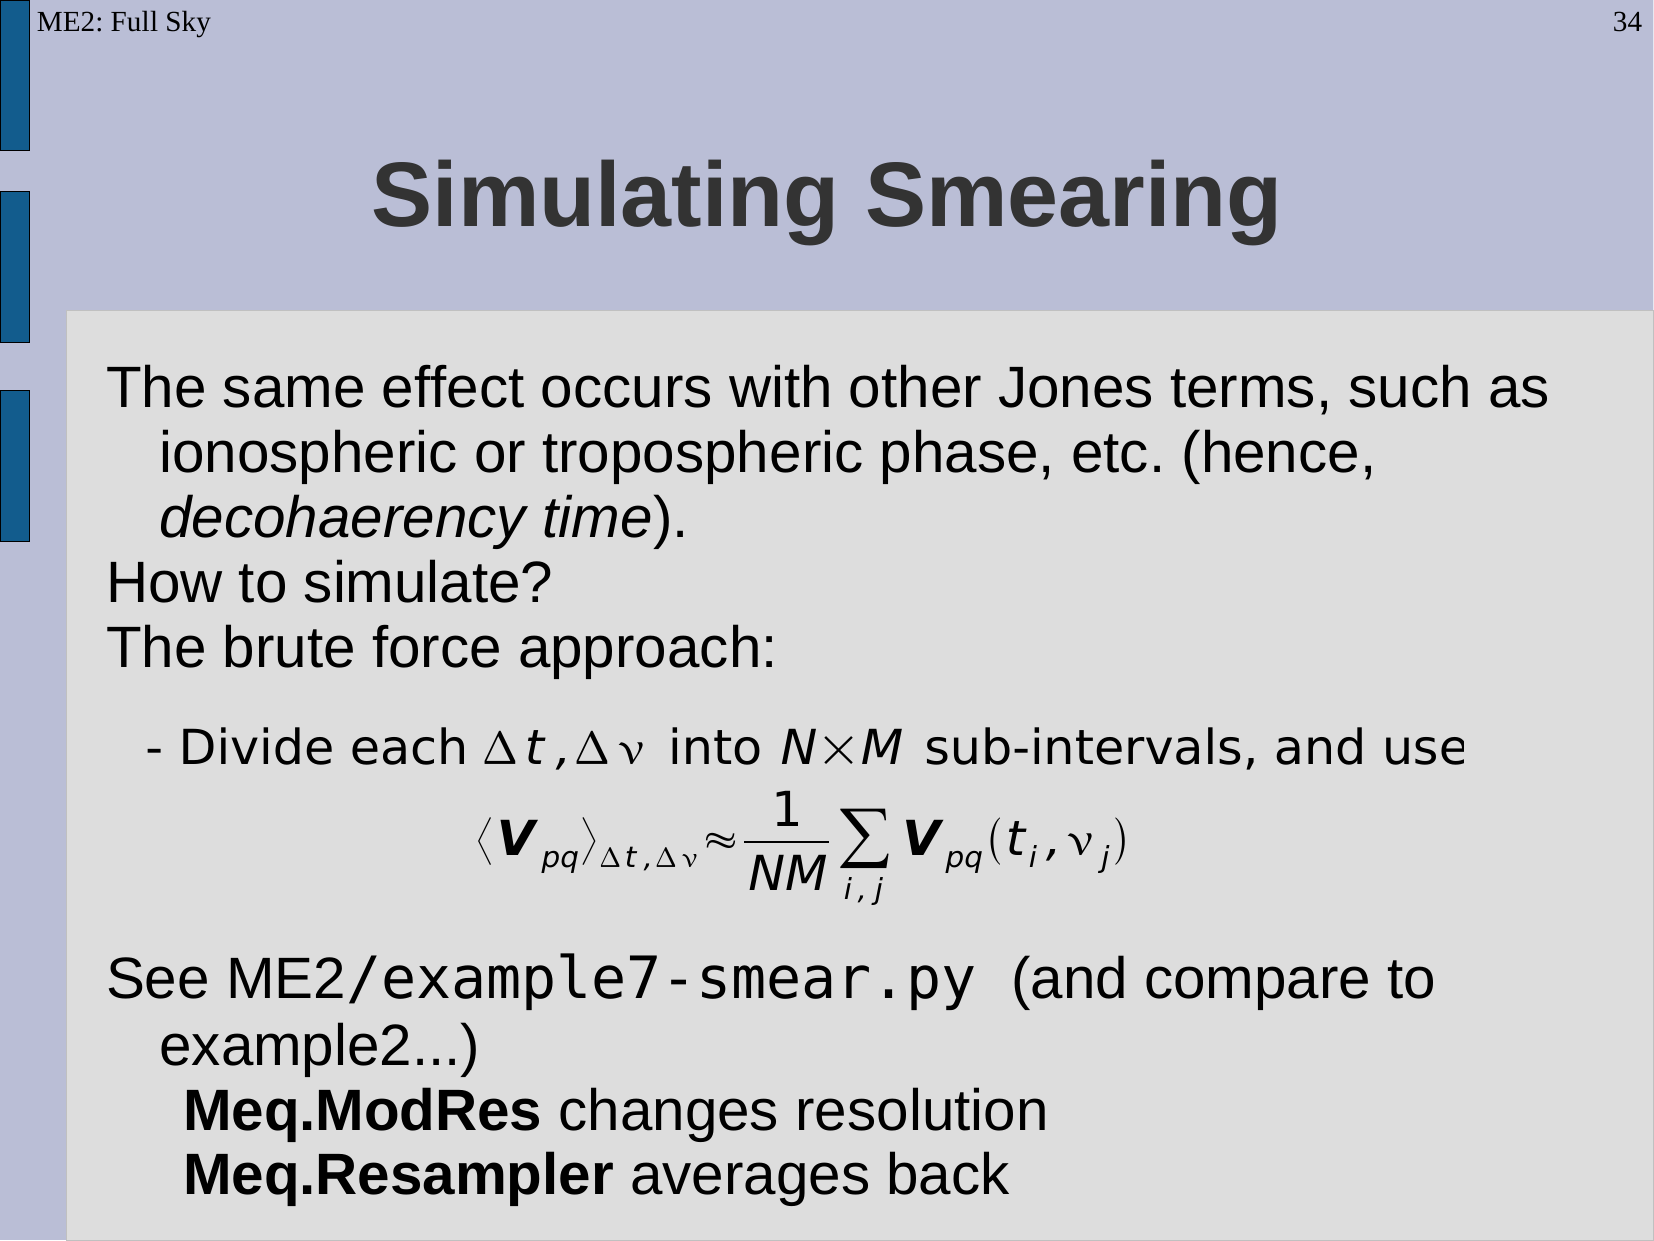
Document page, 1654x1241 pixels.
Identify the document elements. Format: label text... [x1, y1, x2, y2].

list The same effect occurs with other Jones terms, such as ionospheric or tropospheric phase, etc. (hence, decohaerency time). How to simulate? The brute force approach: [88, 354, 1595, 694]
list See ME2/example7-smear.py (and compare to example2...) Meq.ModRes changes resolution Meq.Resampler averages back [88, 944, 1595, 1216]
title Simulating Smearing [121, 91, 1534, 299]
chart [139, 708, 1464, 907]
